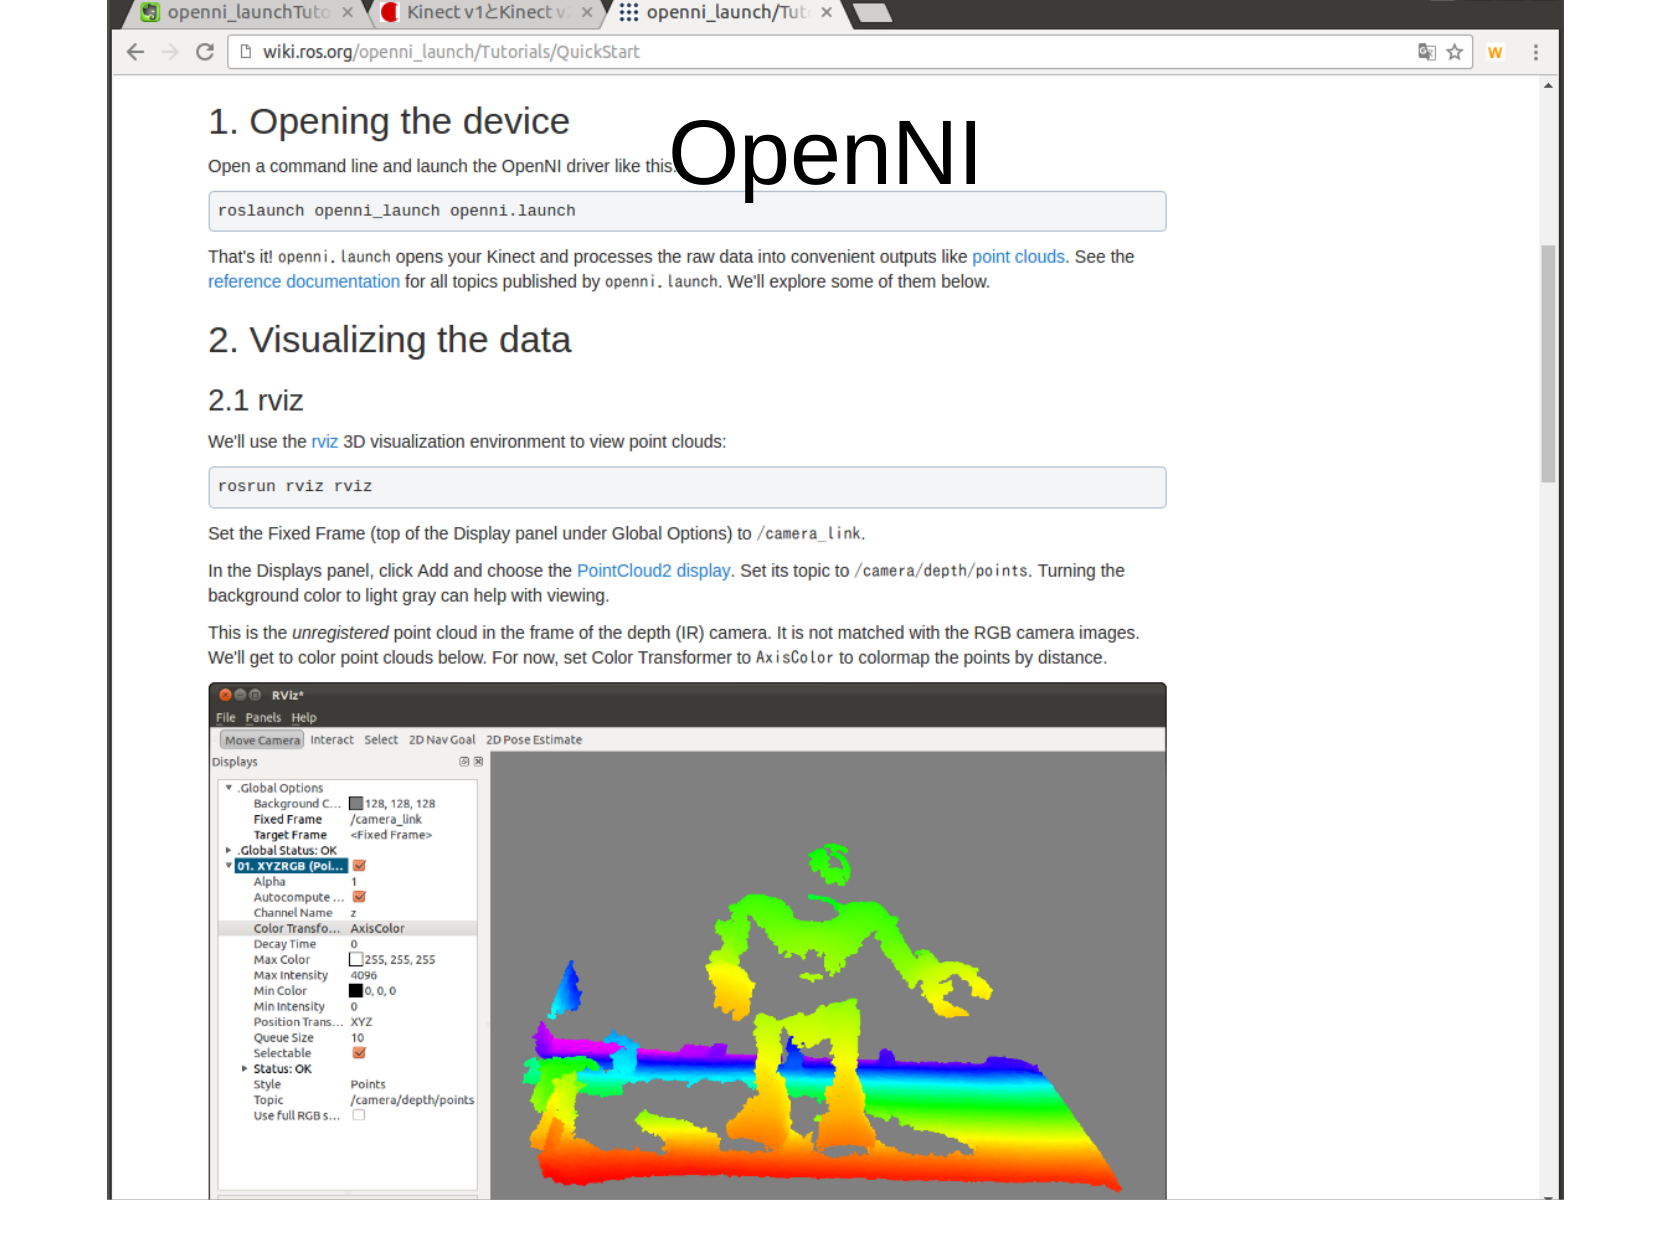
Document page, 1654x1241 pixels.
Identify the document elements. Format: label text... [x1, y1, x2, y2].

picture [107, 257, 1564, 1216]
picture [107, 0, 1564, 49]
title OpenNI [82, 49, 1571, 257]
